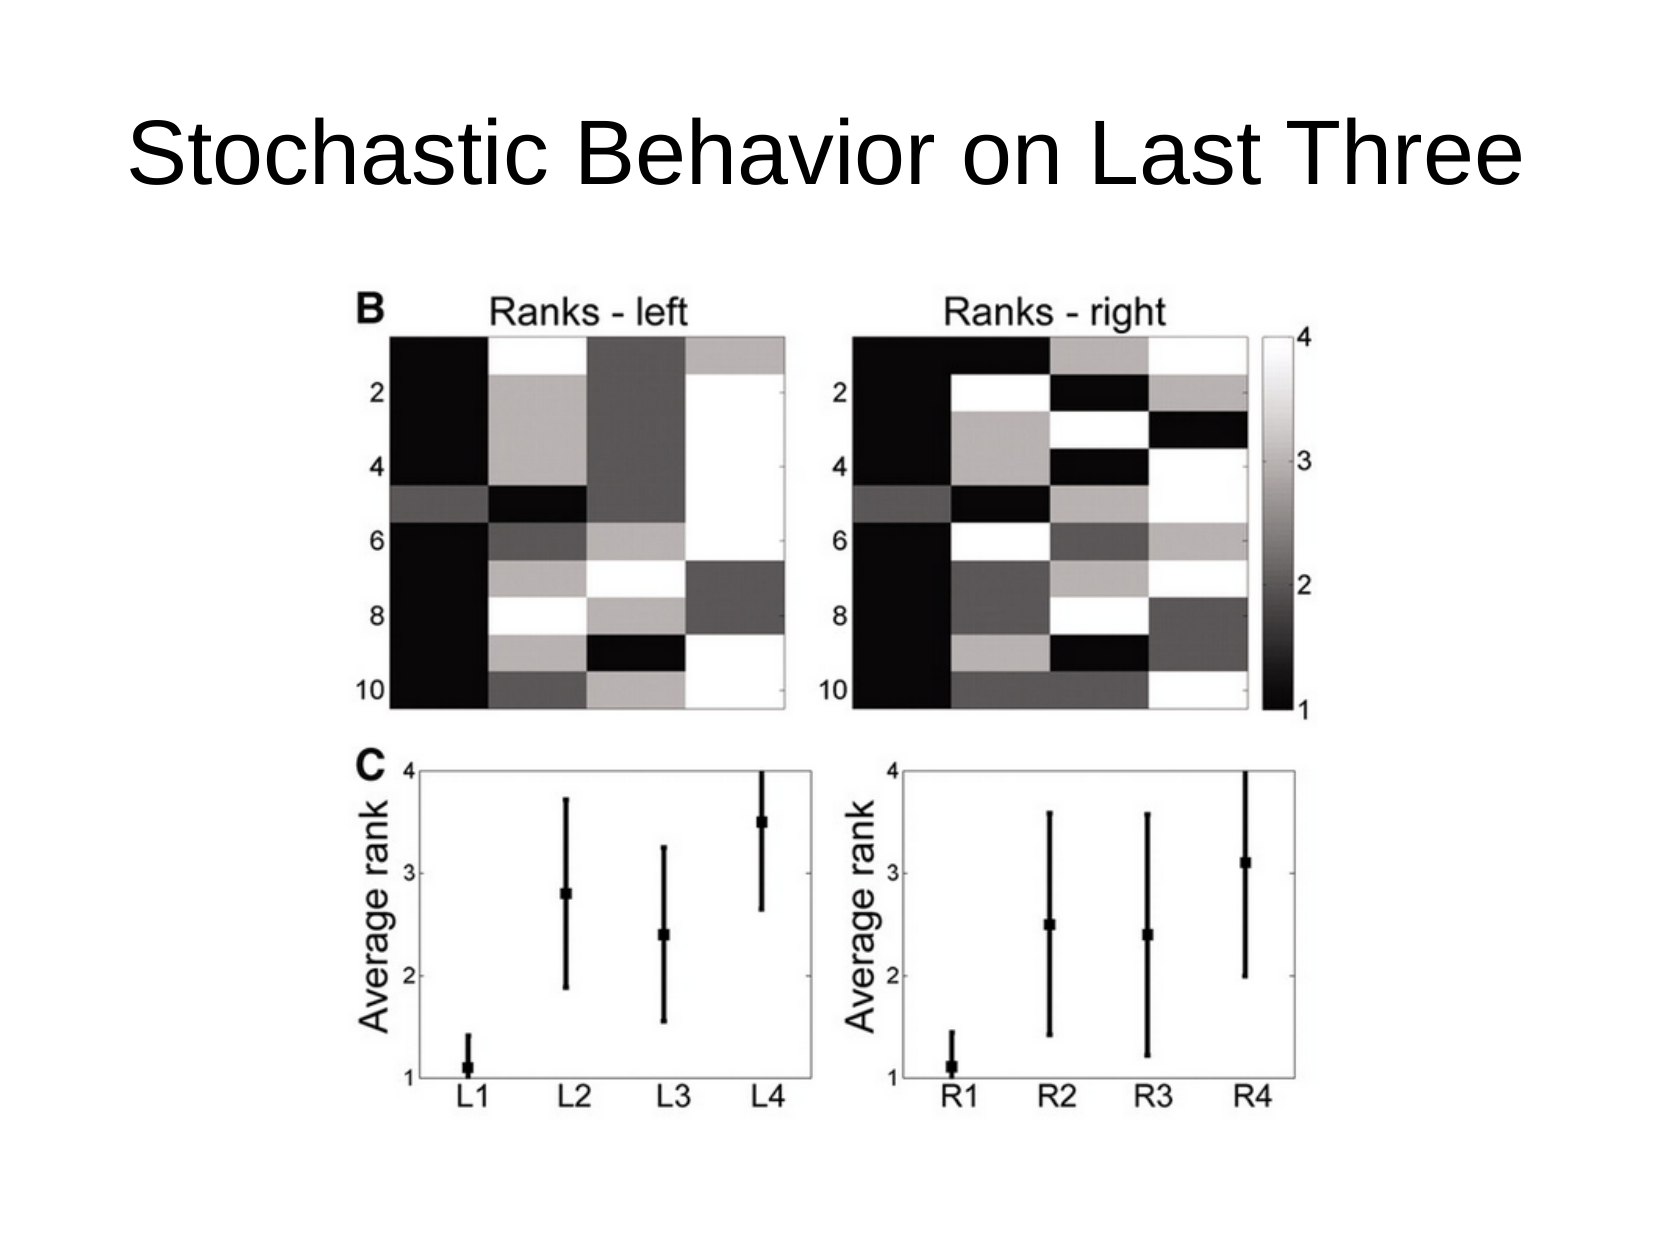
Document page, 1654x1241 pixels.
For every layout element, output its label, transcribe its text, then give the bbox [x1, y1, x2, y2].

picture [330, 268, 1318, 1126]
title Stochastic Behavior on Last Three [82, 49, 1571, 257]
